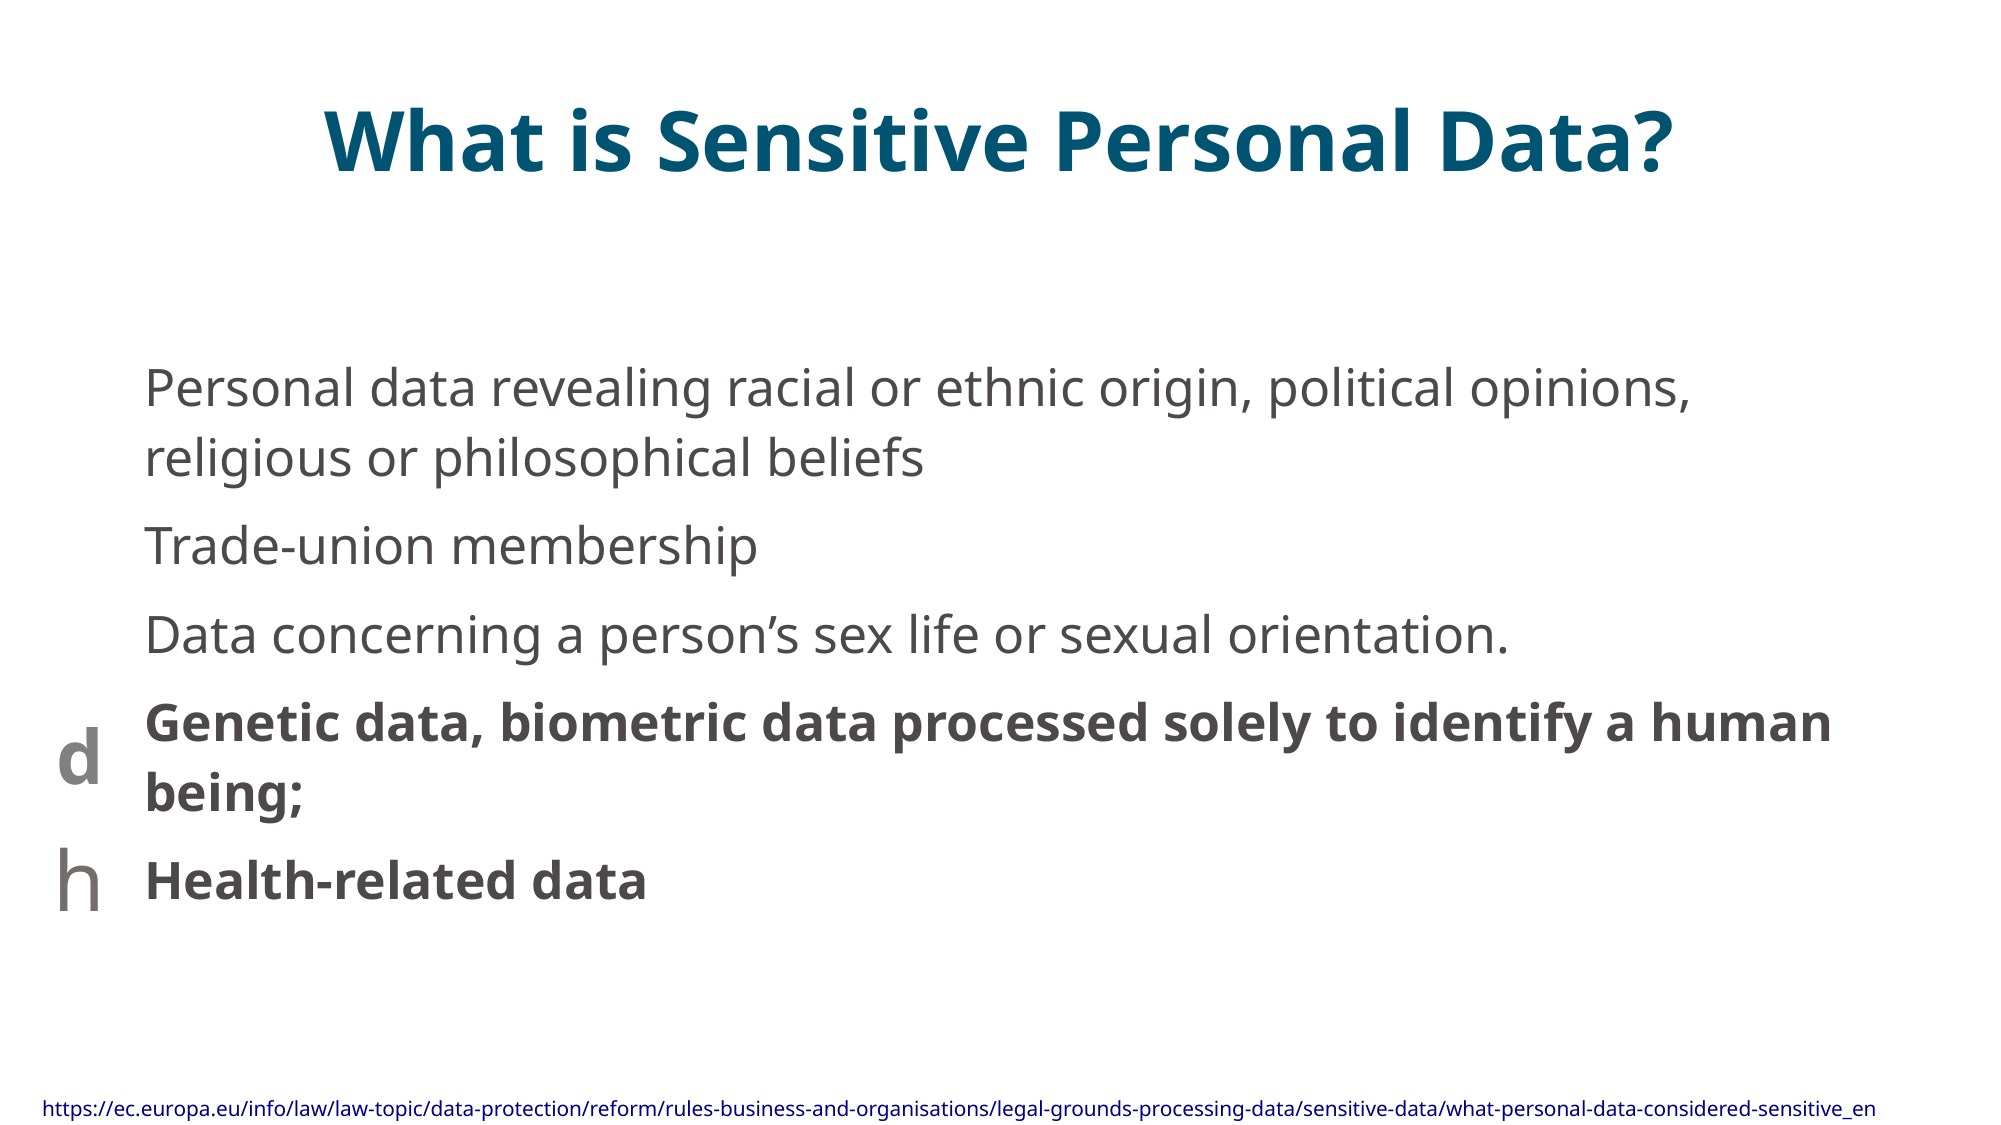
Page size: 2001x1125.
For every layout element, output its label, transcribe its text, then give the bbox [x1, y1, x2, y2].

text_box h [38, 815, 152, 915]
text_box d [41, 696, 146, 787]
title What is Sensitive Personal Data? [99, 44, 1900, 233]
text_box https://ec.europa.eu/info/law/law-topic/data-protection/reform/rules-business-and-organisations/legal-grounds-processing-data/sensitive-data/what-personal-data-considered-sensitive_en [27, 1086, 1670, 1125]
list Personal data revealing racial or ethnic origin, political opinions, religious or philosophical beliefs Trade-union membership Data concerning a person’s sex life or sexual orientation. Genetic data, biometric data processed solely to identify a human being; Health-related data [100, 263, 1901, 916]
